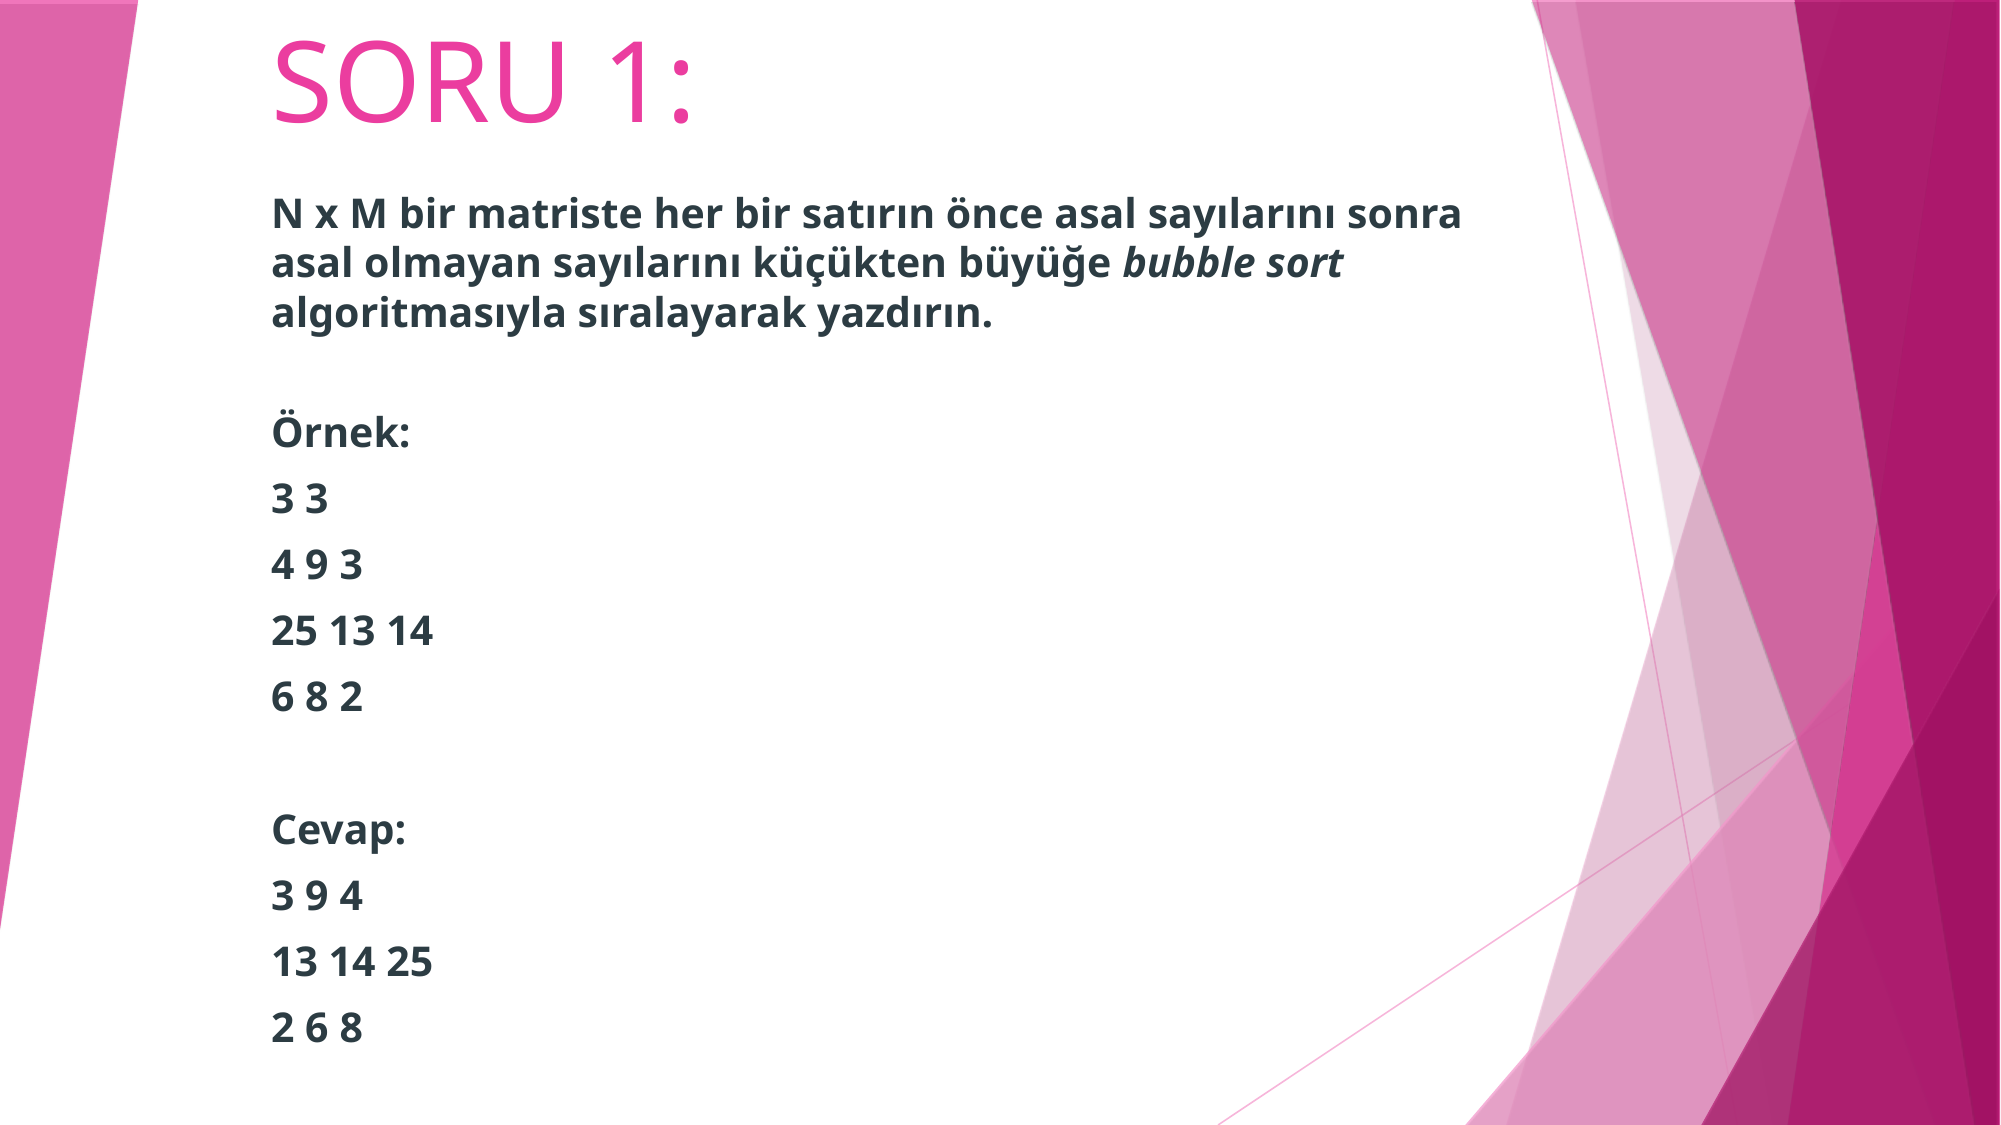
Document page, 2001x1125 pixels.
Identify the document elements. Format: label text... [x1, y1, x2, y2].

title SORU 1: [256, 24, 712, 153]
subtitle N x M bir matriste her bir satırın önce asal sayılarını sonra asal olmayan sayılarını küçükten büyüğe bubble sort algoritmasıyla sıralayarak yazdırın. Örnek: 3 3 4 9 3 25 13 14 6 8 2 Cevap: 3 9 4 13 14 25 2 6 8 [256, 180, 1556, 1061]
